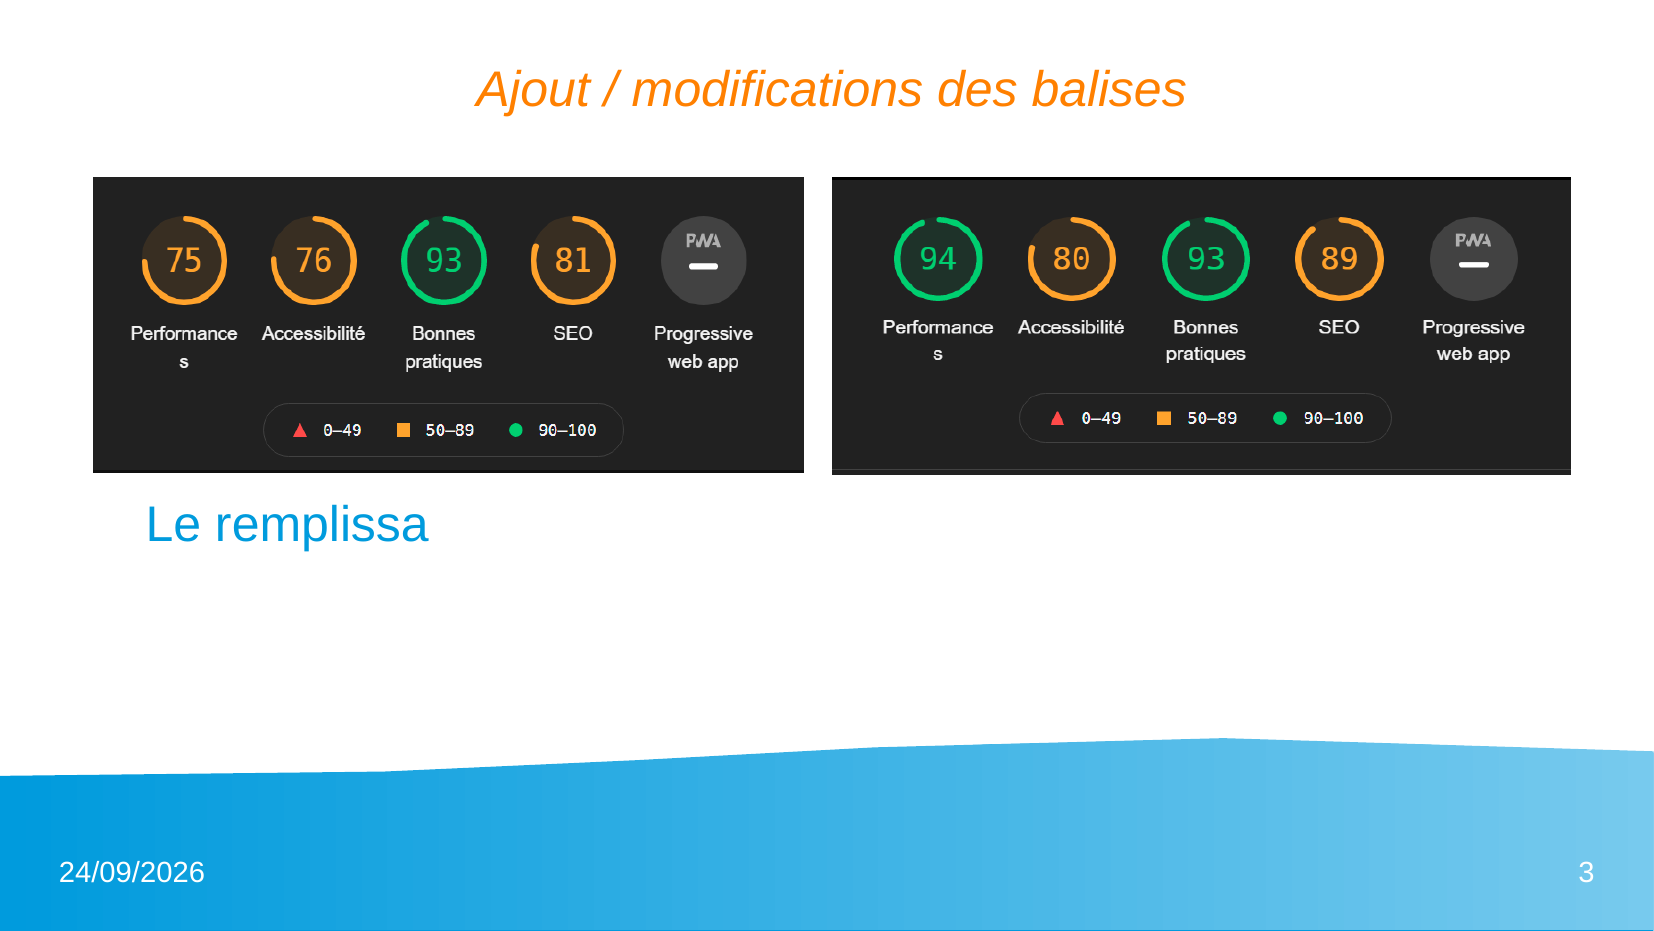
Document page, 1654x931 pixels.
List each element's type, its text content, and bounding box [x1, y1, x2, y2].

list Le remplissa [74, 496, 1611, 721]
picture [832, 177, 1571, 475]
picture [93, 177, 804, 473]
title Ajout / modifications des balises [93, 0, 1570, 178]
